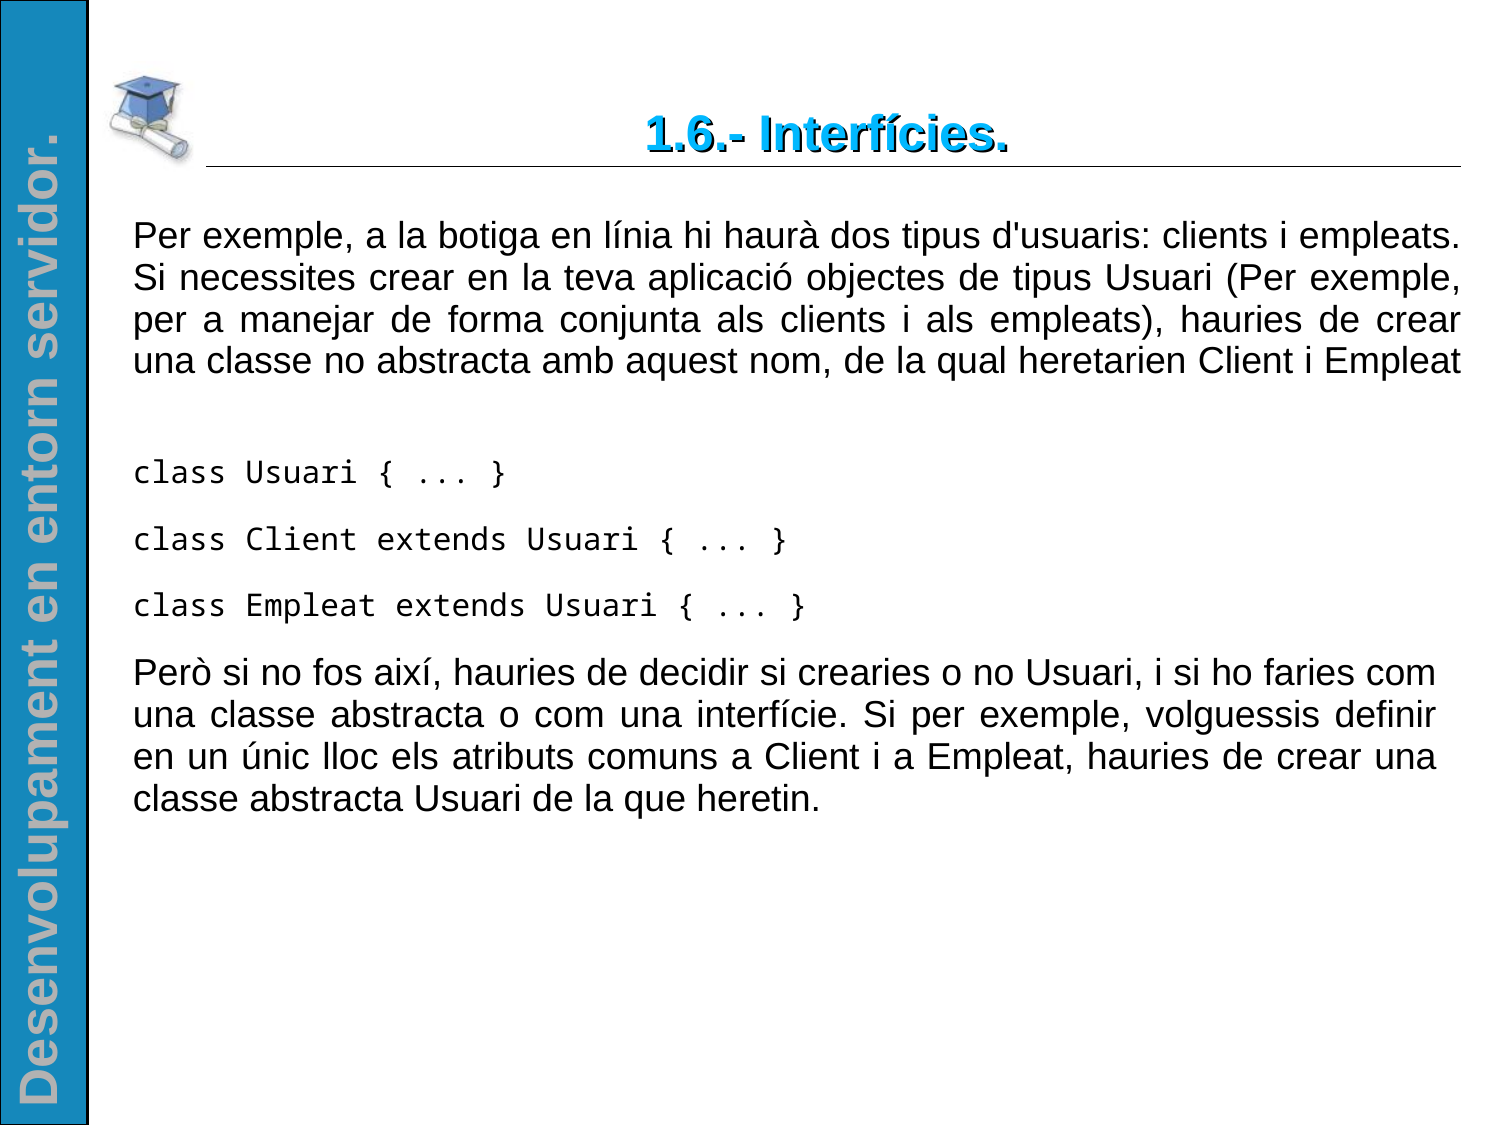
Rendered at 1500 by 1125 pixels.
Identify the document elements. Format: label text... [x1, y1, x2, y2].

picture [93, 61, 206, 174]
text_box Per exemple, a la botiga en línia hi haurà dos tipus d'usuaris: clients i empleats. Si necessites crear en la teva aplicació objectes de tipus Usuari (Per exemple, per a manejar de forma conjunta als clients i als empleats), hauries de crear una classe no abstracta amb aquest nom, de la qual heretarien Client i Empleat [118, 206, 1477, 390]
text_box Però si no fos així, hauries de decidir si crearies o no Usuari, i si ho faries com una classe abstracta o com una interfície. Si per exemple, volguessis definir en un únic lloc els atributs comuns a Client i a Empleat, hauries de crear una classe abstracta Usuari de la que heretin. [118, 643, 1452, 827]
text_box class Usuari { ... } class Client extends Usuari { ... } class Empleat extends Usuari { ... } [118, 442, 948, 615]
title 1.6.- Interfícies. [206, 88, 1447, 178]
